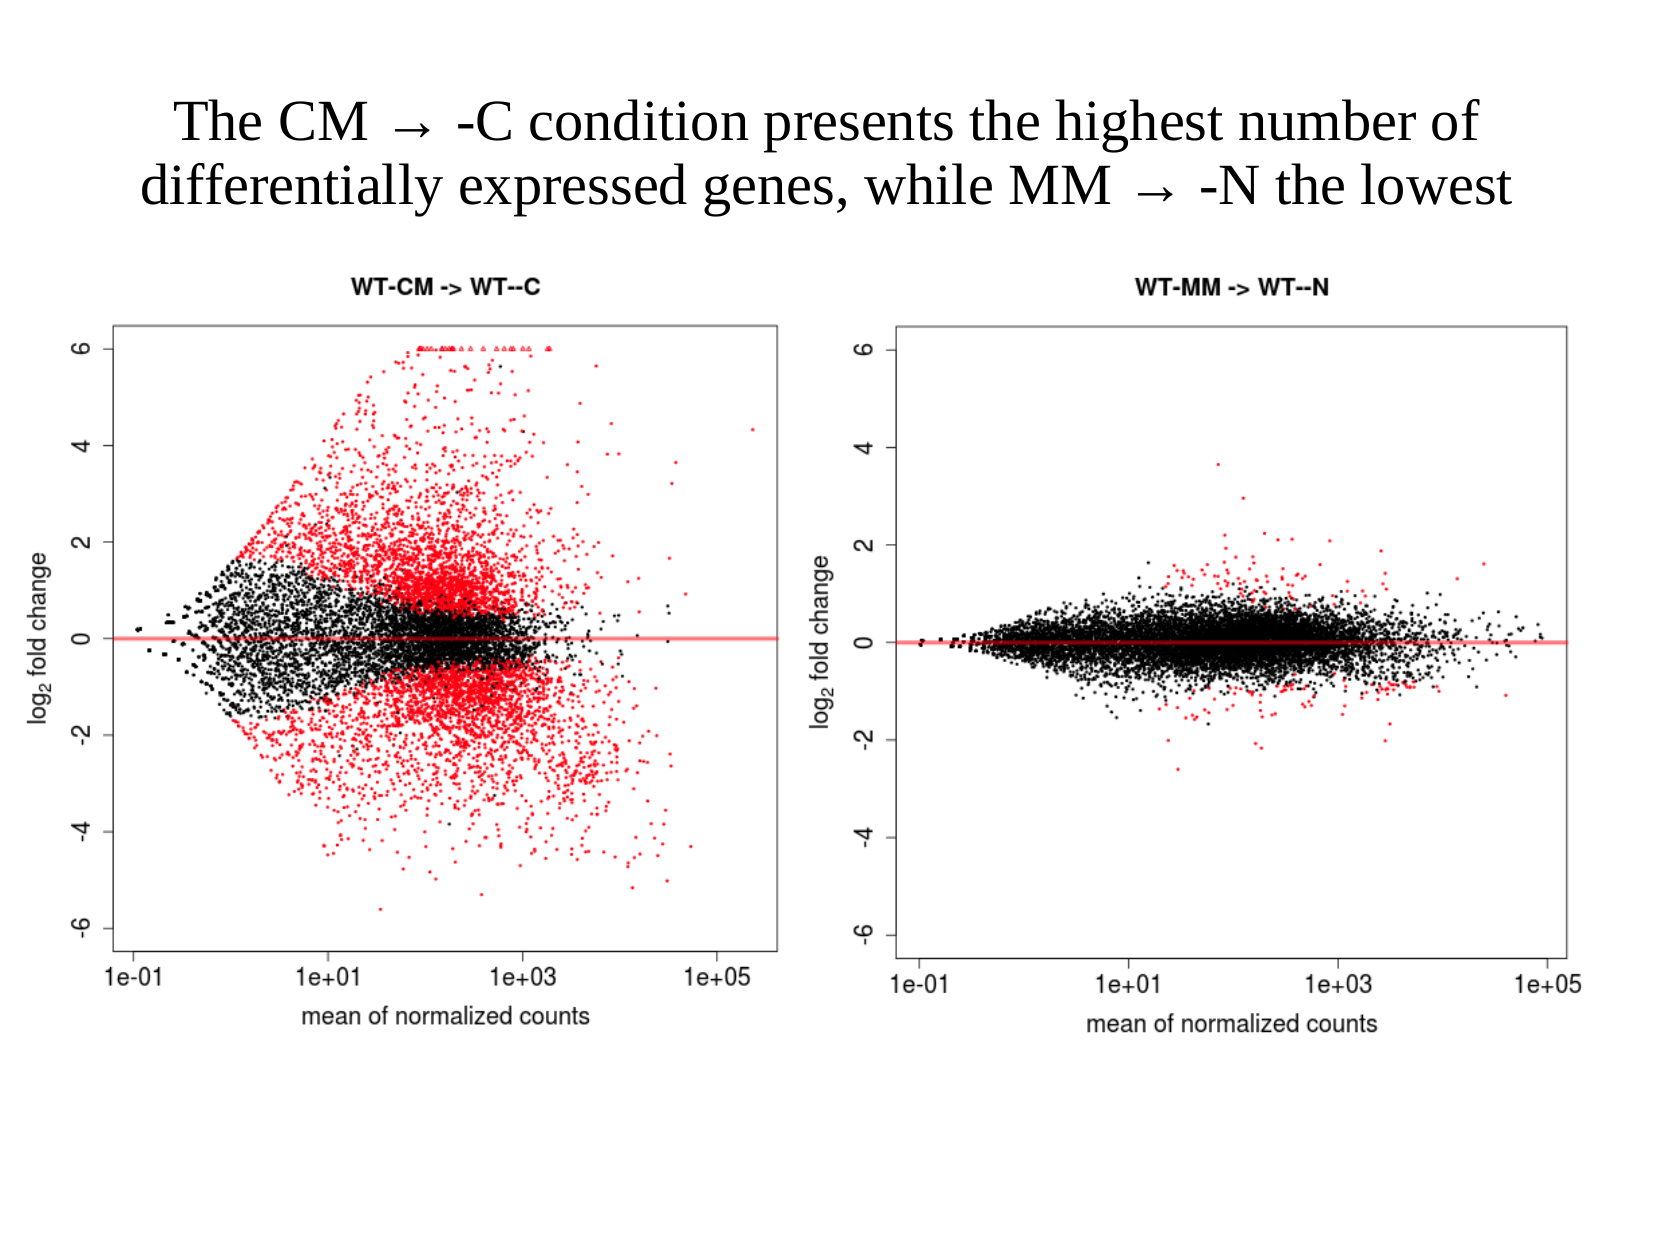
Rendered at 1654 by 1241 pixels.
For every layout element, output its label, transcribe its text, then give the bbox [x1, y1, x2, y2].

title The CM → -C condition presents the highest number of differentially expressed genes, while MM → -N the lowest [82, 49, 1571, 247]
picture [15, 247, 1608, 1058]
